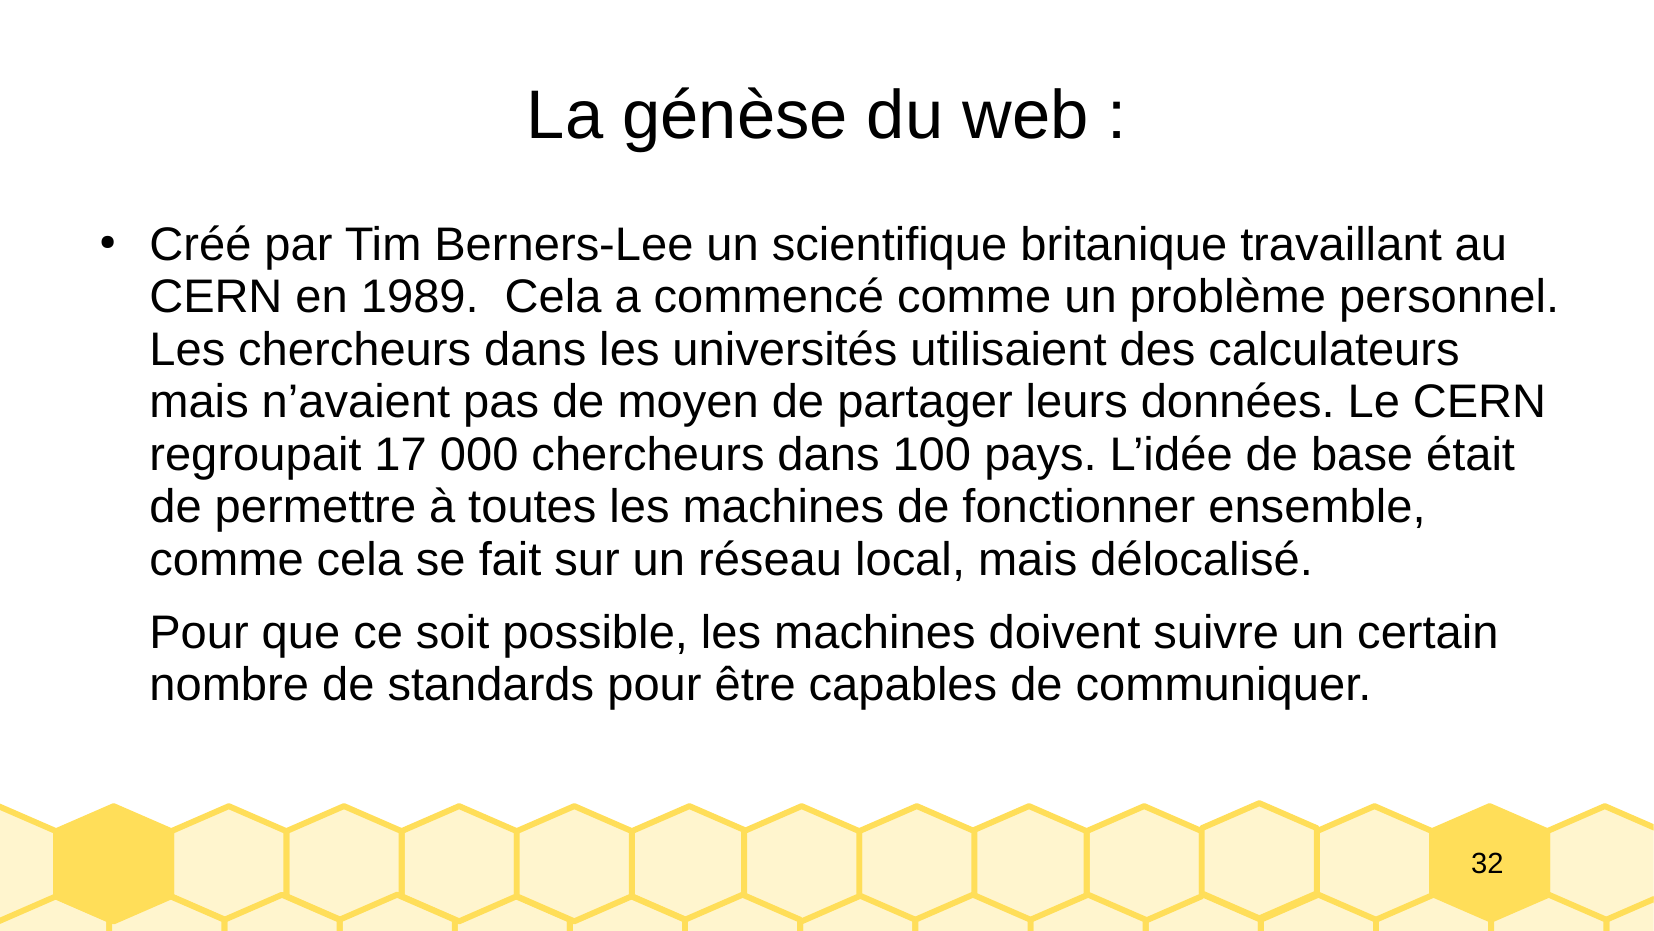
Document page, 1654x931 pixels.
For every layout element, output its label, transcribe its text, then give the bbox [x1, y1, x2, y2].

list Créé par Tim Berners-Lee un scientifique britanique travaillant au CERN en 1989. Cela a commencé comme un problème personnel. Les chercheurs dans les universités utilisaient des calculateurs mais n’avaient pas de moyen de partager leurs données. Le CERN regroupait 17 000 chercheurs dans 100 pays. L’idée de base était de permettre à toutes les machines de fonctionner ensemble, comme cela se fait sur un réseau local, mais délocalisé. Pour que ce soit possible, les machines doivent suivre un certain nombre de standards pour être capables de communiquer. [82, 217, 1571, 758]
title La génèse du web : [82, 37, 1571, 193]
